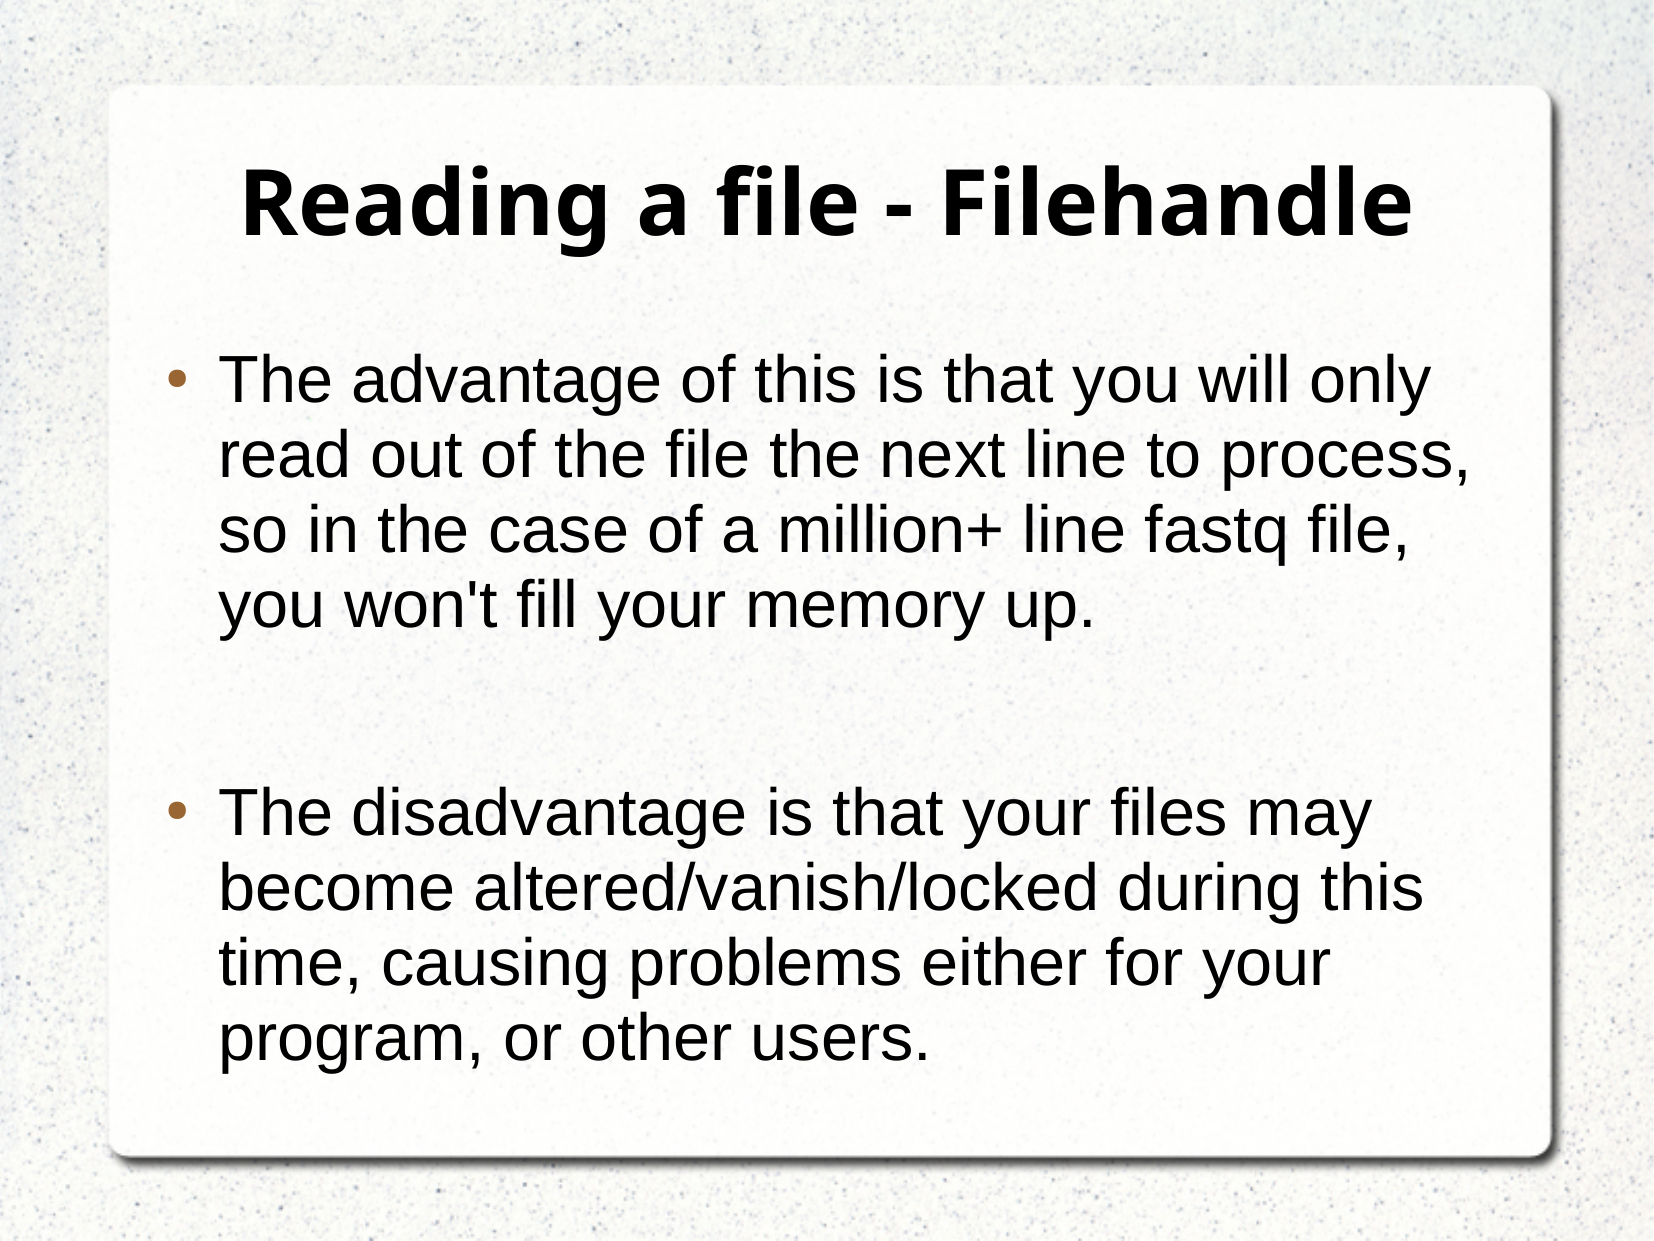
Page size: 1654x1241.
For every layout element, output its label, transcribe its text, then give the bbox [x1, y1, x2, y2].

list The advantage of this is that you will only read out of the file the next line to process, so in the case of a million+ line fastq file, you won't fill your memory up. The disadvantage is that your files may become altered/vanish/locked during this time, causing problems either for your program, or other users. [147, 342, 1506, 1073]
picture [0, 0, 1654, 1241]
title Reading a file - Filehandle [118, 96, 1536, 304]
